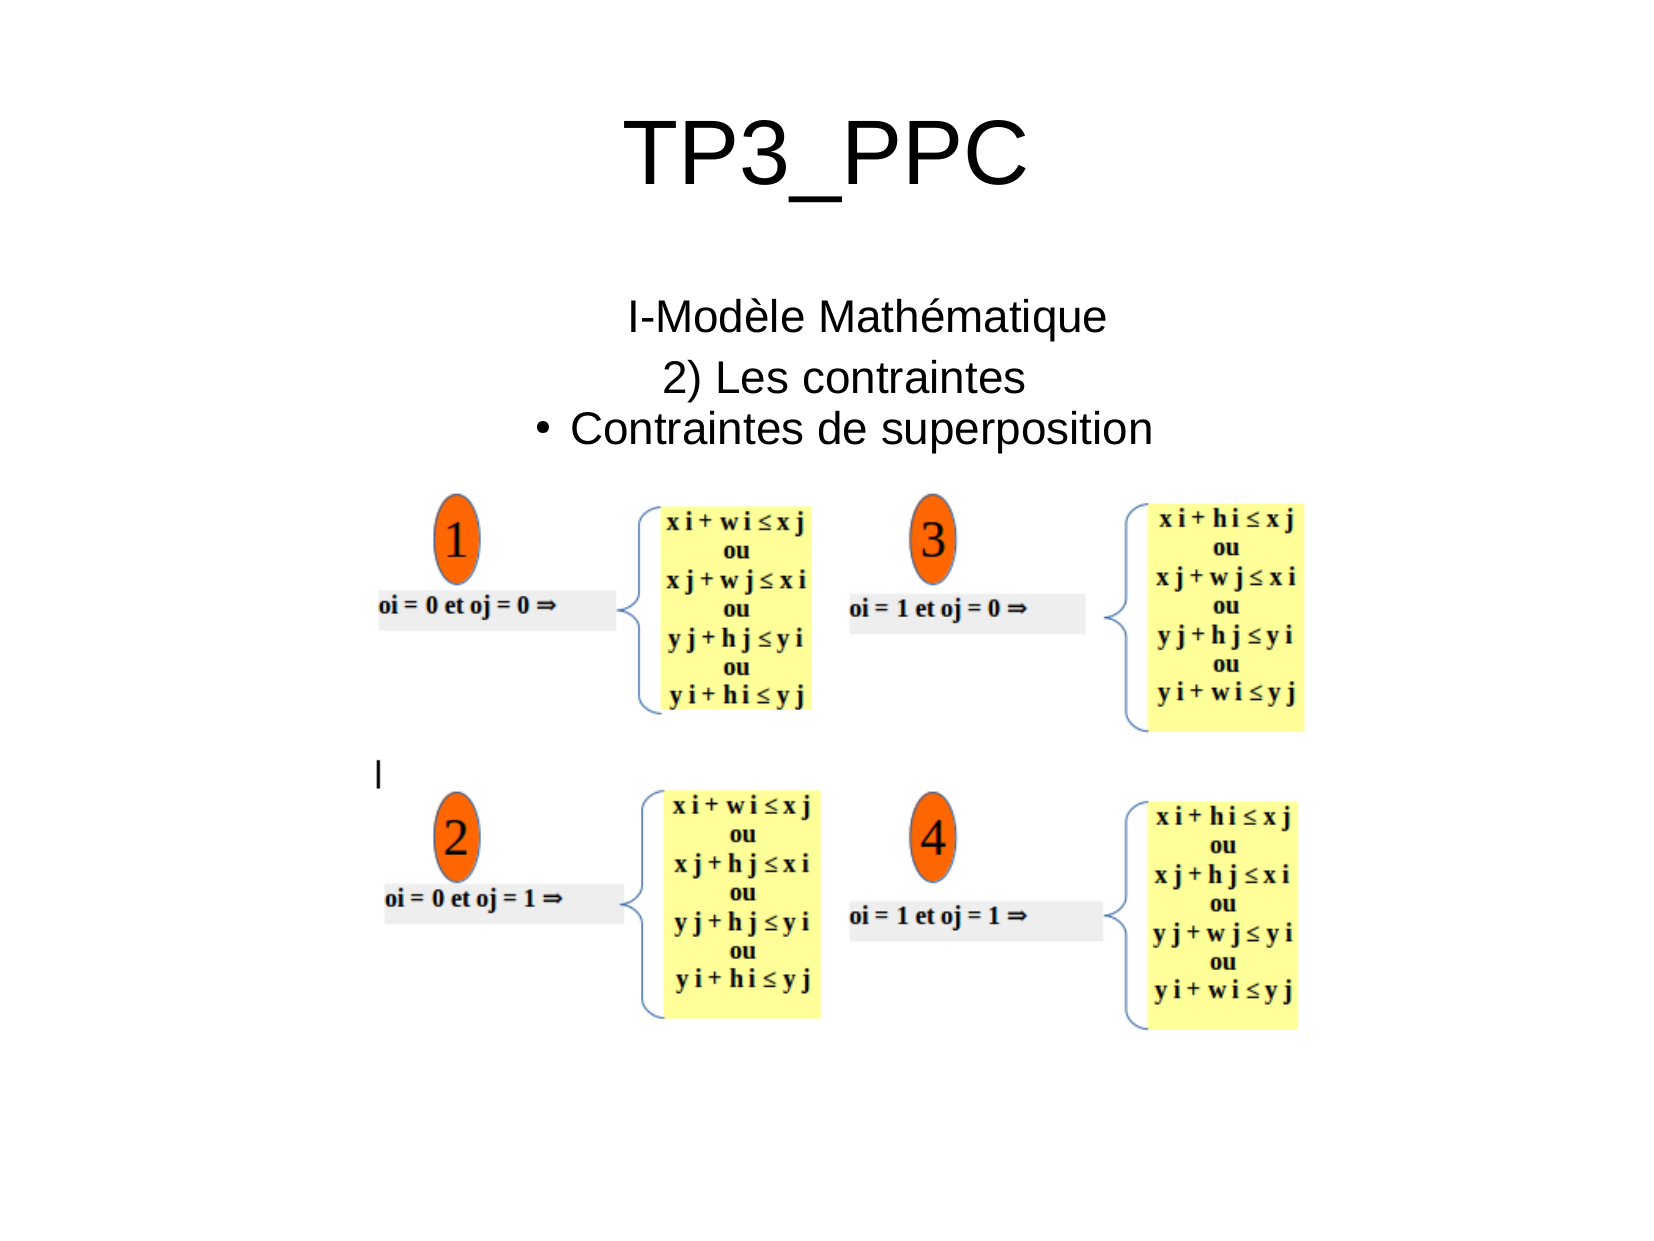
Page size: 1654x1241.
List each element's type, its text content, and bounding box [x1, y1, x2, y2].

picture [322, 472, 1347, 1052]
text_box I-Modèle Mathématique [389, 283, 1347, 350]
text_box 2) Les contraintes Contraintes de superposition [366, 344, 1323, 463]
title TP3_PPC [82, 49, 1571, 257]
